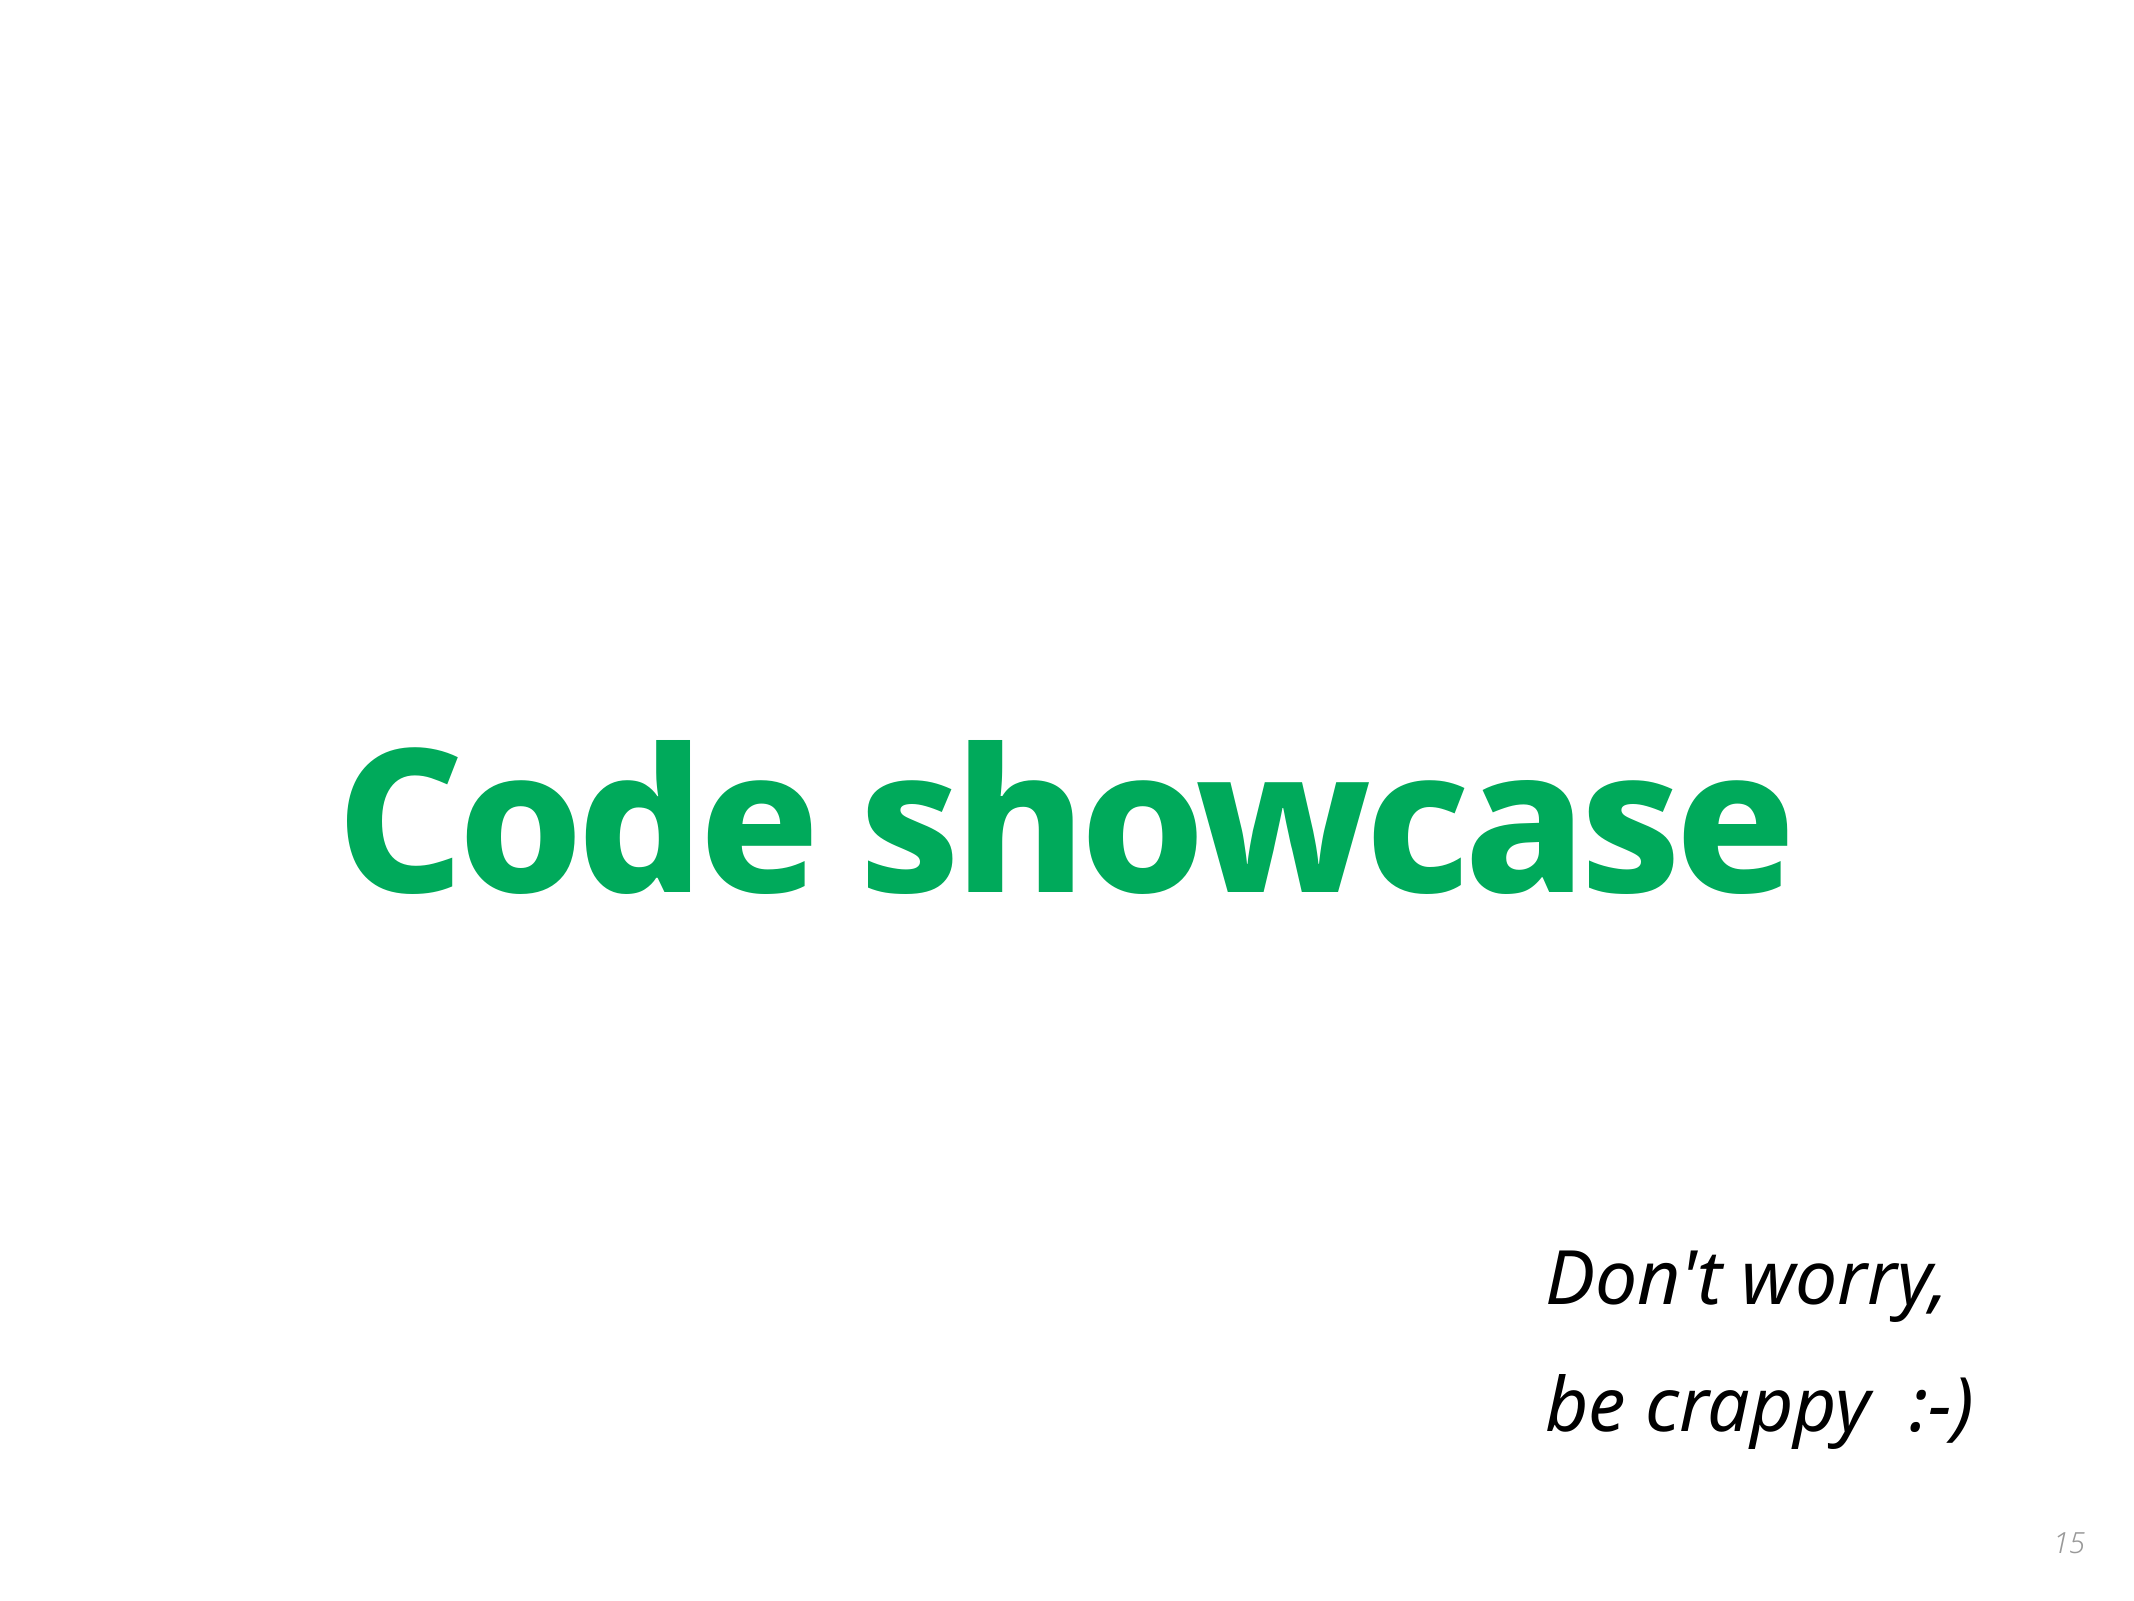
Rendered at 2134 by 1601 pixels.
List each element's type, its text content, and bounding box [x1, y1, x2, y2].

text_box Don't worry, be crappy :-) [1395, 1149, 2056, 1450]
title Code showcase [88, 189, 2045, 926]
